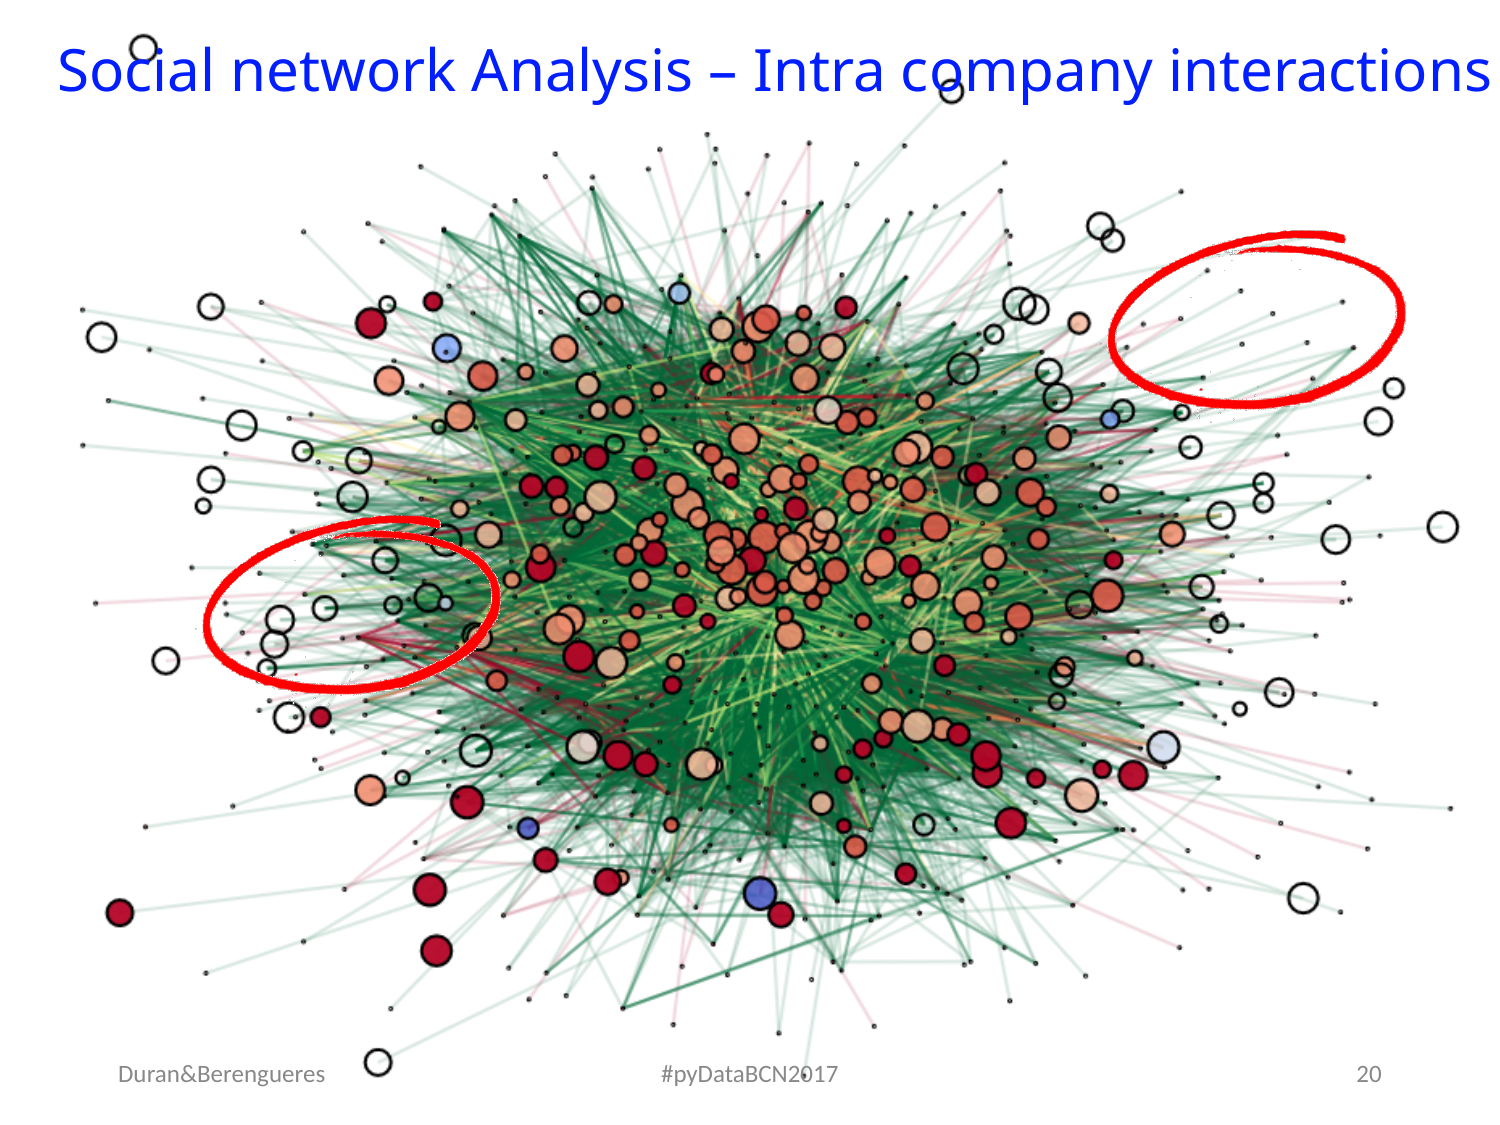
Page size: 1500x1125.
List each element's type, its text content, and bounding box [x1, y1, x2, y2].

picture [0, 0, 1500, 1125]
slide_number Duran&Berengueres [103, 1042, 441, 1103]
footer #pyDataBCN2017 [496, 1042, 1004, 1103]
title Social network Analysis – Intra company interactions [42, 32, 1500, 114]
slide_number <number> [1059, 1042, 1397, 1103]
